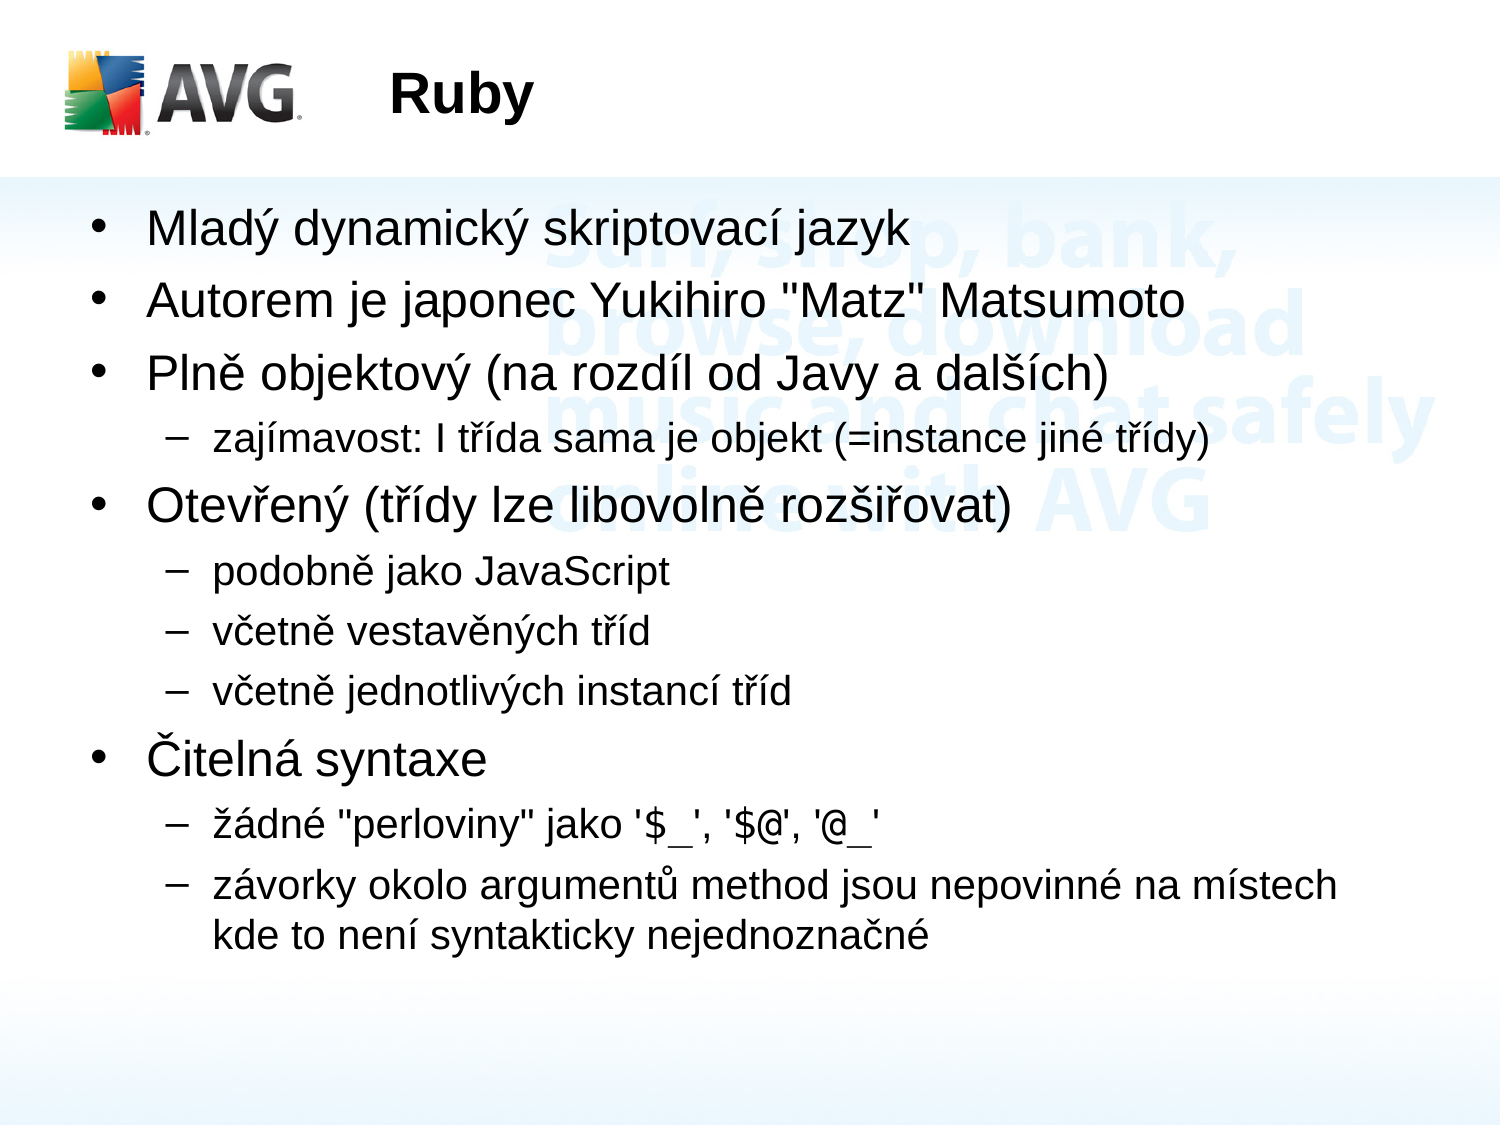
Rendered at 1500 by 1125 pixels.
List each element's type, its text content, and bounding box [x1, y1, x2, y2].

title Ruby [375, 29, 1463, 150]
picture [0, 0, 1500, 1125]
list Mladý dynamický skriptovací jazyk Autorem je japonec Yukihiro "Matz" Matsumoto Plně objektový (na rozdíl od Javy a dalších) zajímavost: I třída sama je objekt (=instance jiné třídy) Otevřený (třídy lze libovolně rozšiřovat) podobně jako JavaScript včetně vestavěných tříd včetně jednotlivých instancí tříd Čitelná syntaxe žádné "perloviny" jako '$_', '$@', '@_' závorky okolo argumentů method jsou nepovinné na místech kde to není syntakticky nejednoznačné [75, 187, 1426, 1038]
